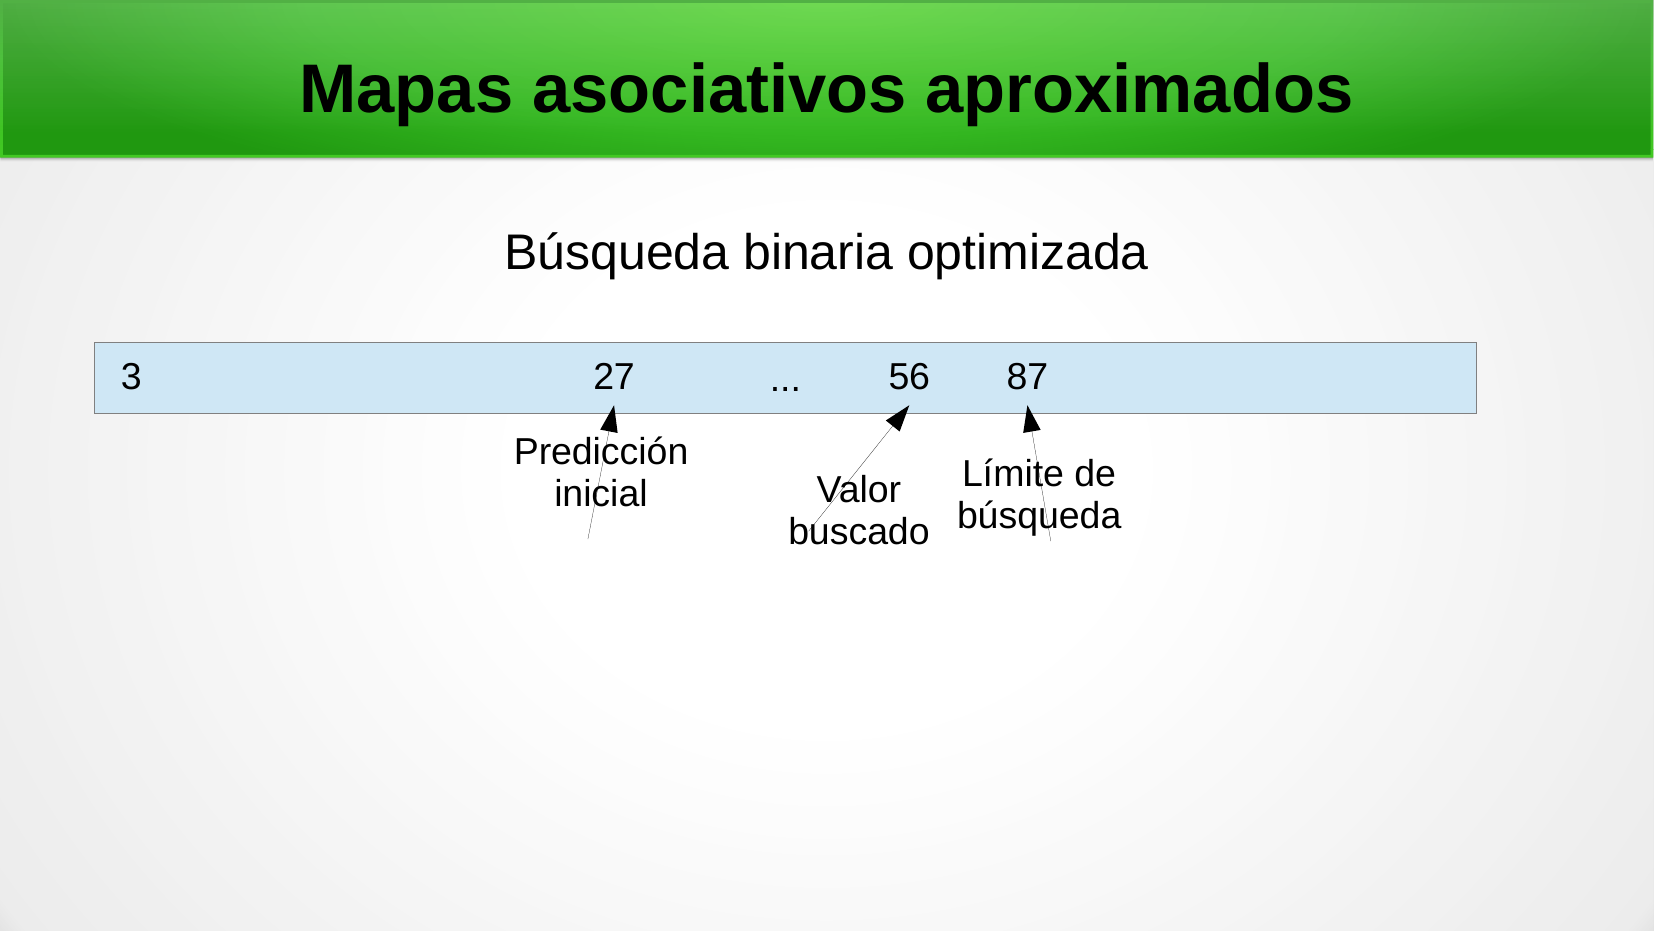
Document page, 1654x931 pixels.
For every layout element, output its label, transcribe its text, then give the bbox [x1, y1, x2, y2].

text_box ... [94, 342, 1477, 414]
title Mapas asociativos aproximados [82, 35, 1571, 142]
list Búsqueda binaria optimizada [82, 224, 1571, 764]
text_box 3 [106, 348, 178, 406]
text_box 56 [873, 348, 945, 406]
text_box 27 [578, 348, 650, 406]
text_box 87 [991, 348, 1064, 406]
